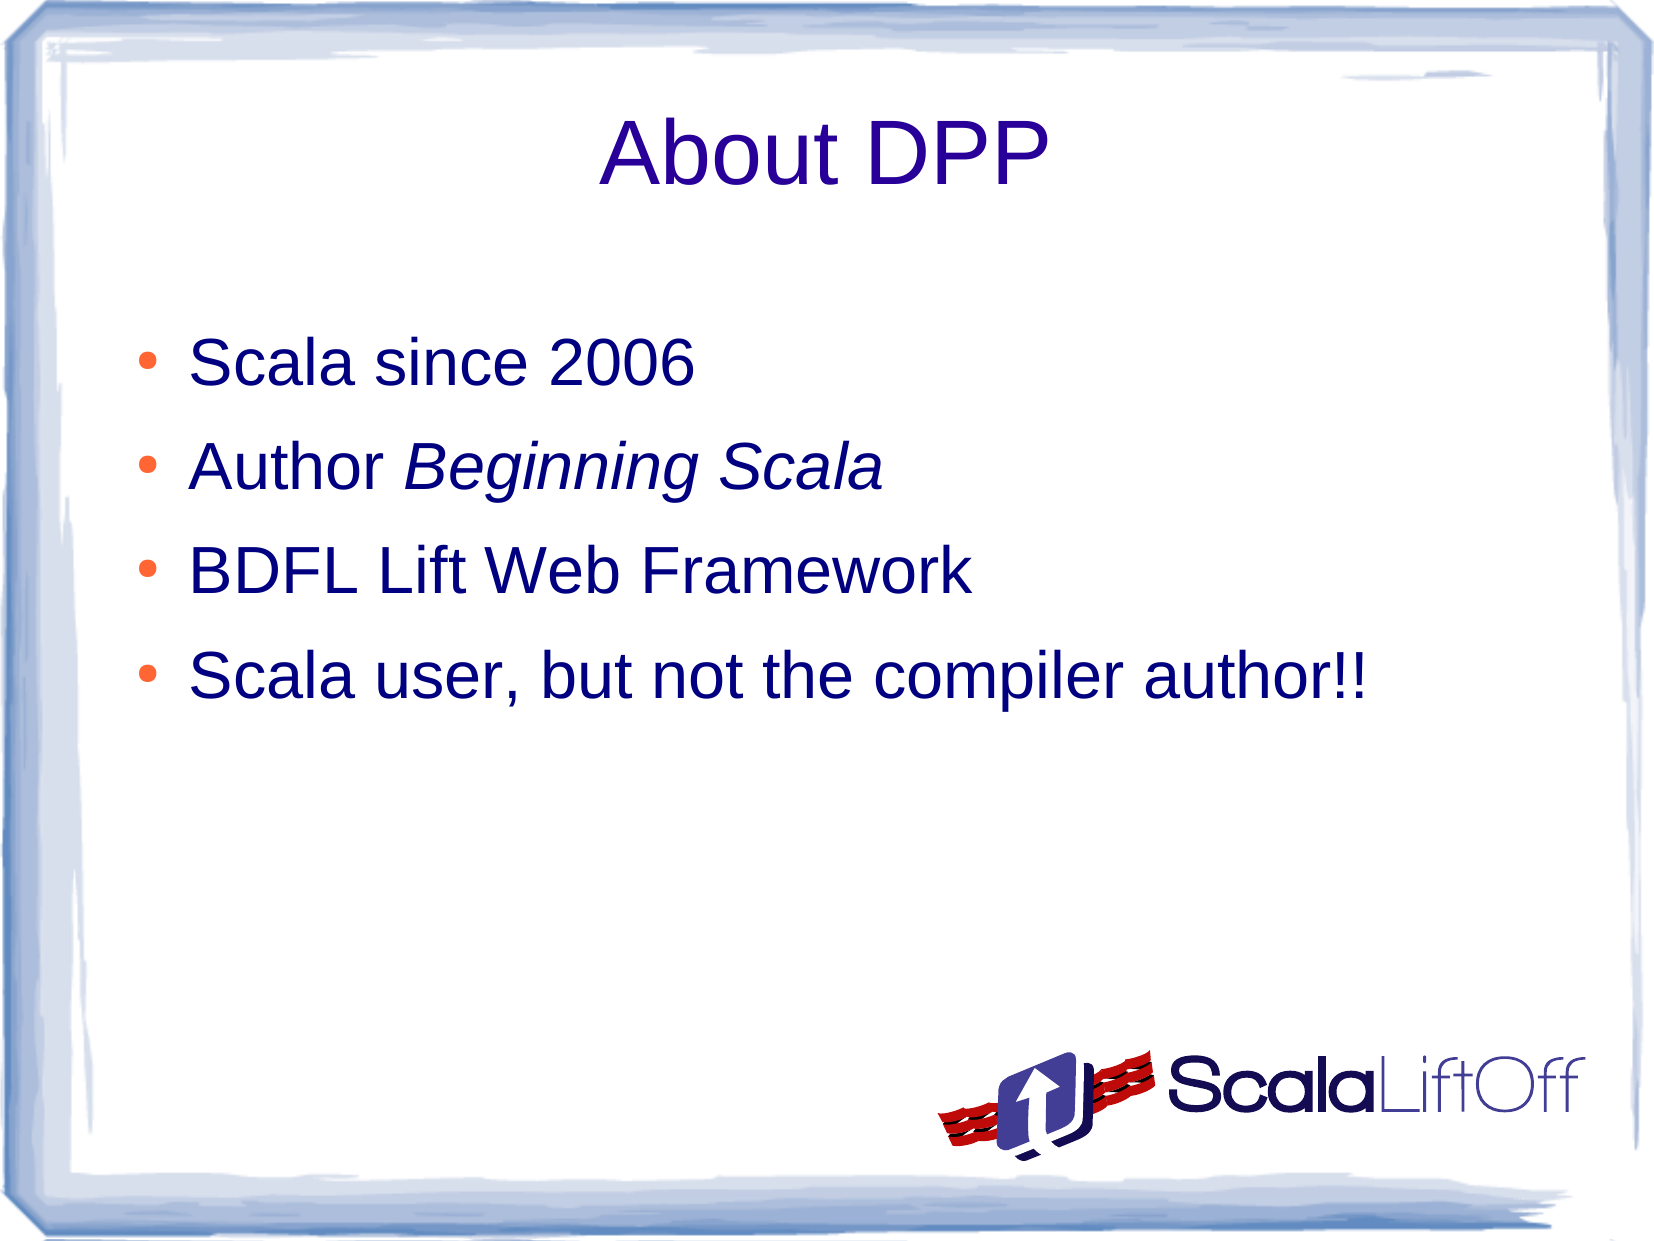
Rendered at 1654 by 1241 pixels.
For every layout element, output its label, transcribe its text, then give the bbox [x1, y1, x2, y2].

title About DPP [82, 49, 1571, 257]
list Scala since 2006 Author Beginning Scala BDFL Lift Web Framework Scala user, but not the compiler author!! [118, 324, 1571, 1031]
picture [0, 0, 1654, 1241]
